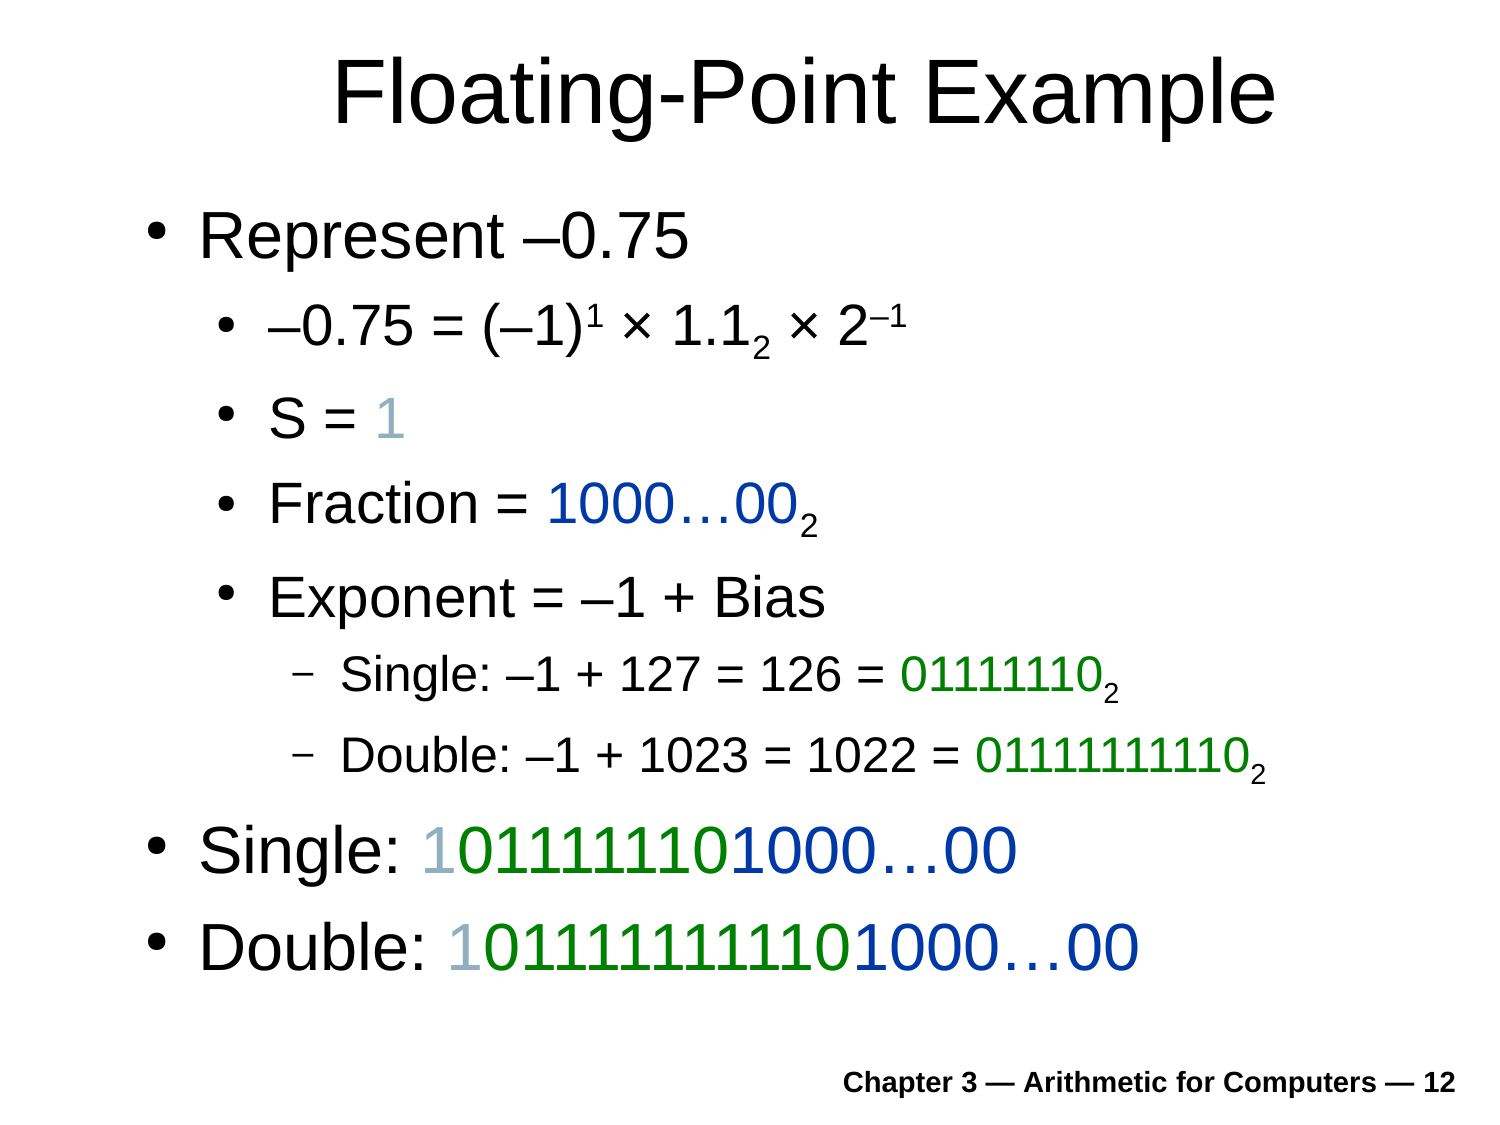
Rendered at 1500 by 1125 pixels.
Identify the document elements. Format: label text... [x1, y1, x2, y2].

list Represent –0.75 –0.75 = (–1)1 × 1.12 × 2–1 S = 1 Fraction = 1000…002 Exponent = –1 + Bias Single: –1 + 127 = 126 = 011111102 Double: –1 + 1023 = 1022 = 011111111102 Single: 1011111101000…00 Double: 1011111111101000…00 [112, 184, 1469, 1024]
text_box Chapter 3 — Arithmetic for Computers — <number> [277, 1046, 1471, 1106]
title Floating-Point Example [112, 23, 1468, 149]
